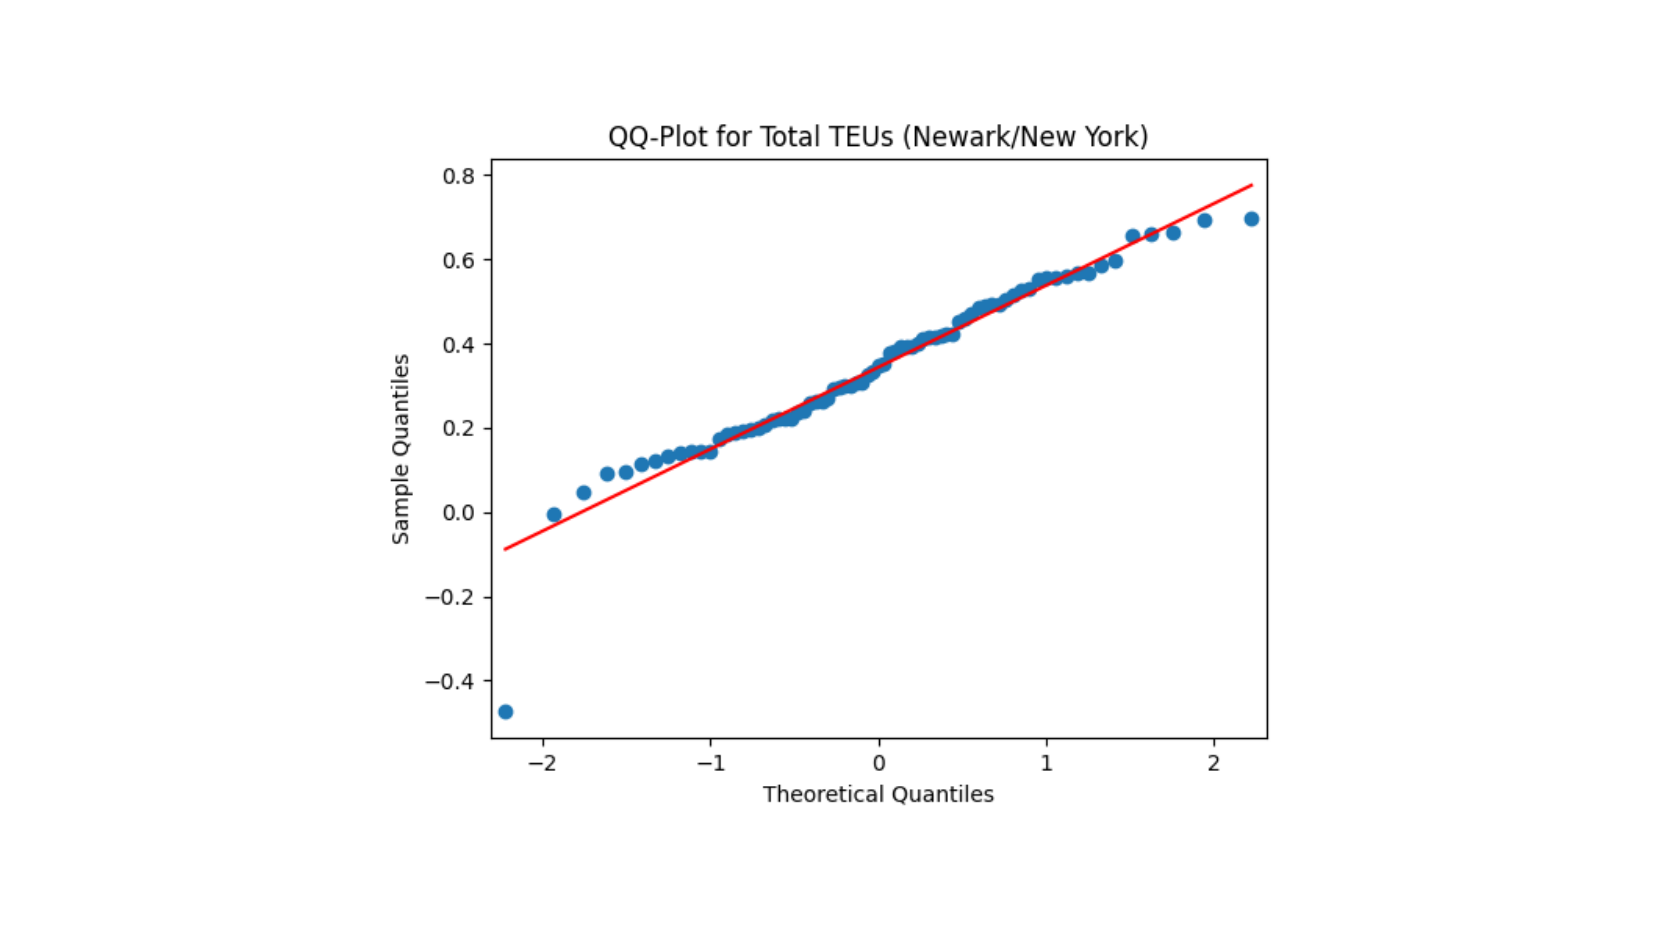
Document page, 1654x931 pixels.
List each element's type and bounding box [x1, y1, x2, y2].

picture [377, 109, 1281, 821]
